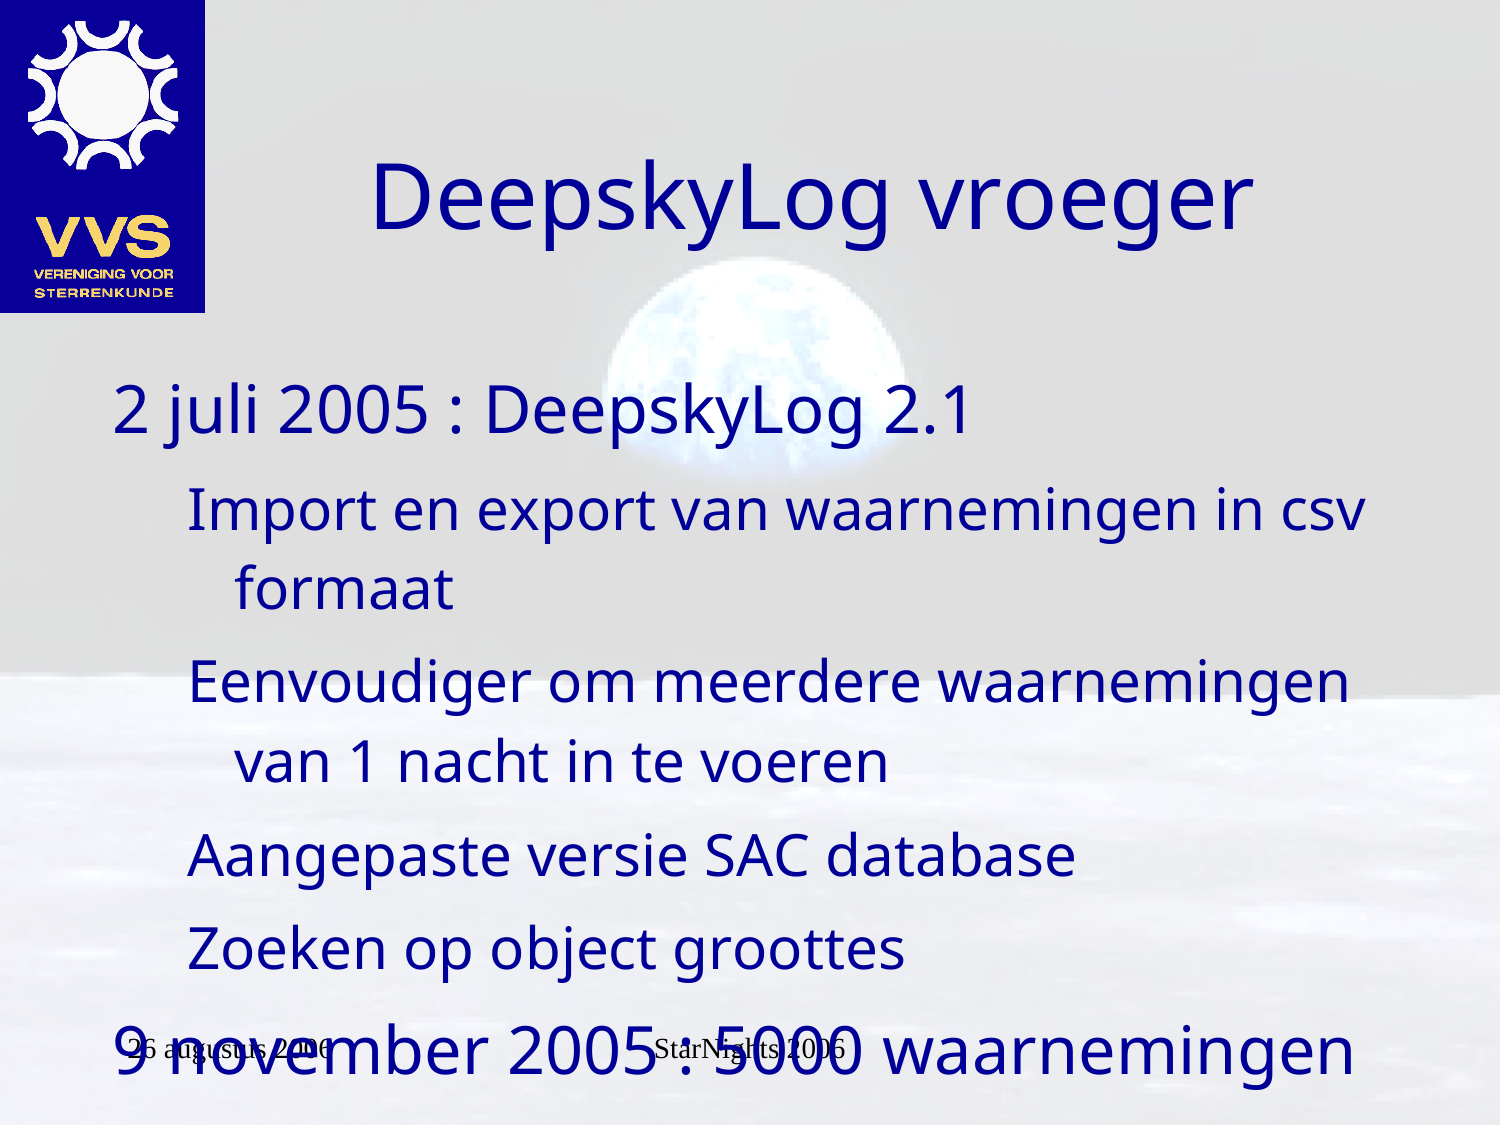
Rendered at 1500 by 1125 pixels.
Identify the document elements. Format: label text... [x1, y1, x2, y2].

picture [0, 0, 205, 313]
list 2 juli 2005 : DeepskyLog 2.1 Import en export van waarnemingen in csv formaat Eenvoudiger om meerdere waarnemingen van 1 nacht in te voeren Aangepaste versie SAC database Zoeken op object groottes 9 november 2005 : 5000 waarnemingen [112, 362, 1388, 1020]
title DeepskyLog vroeger [237, 76, 1388, 312]
